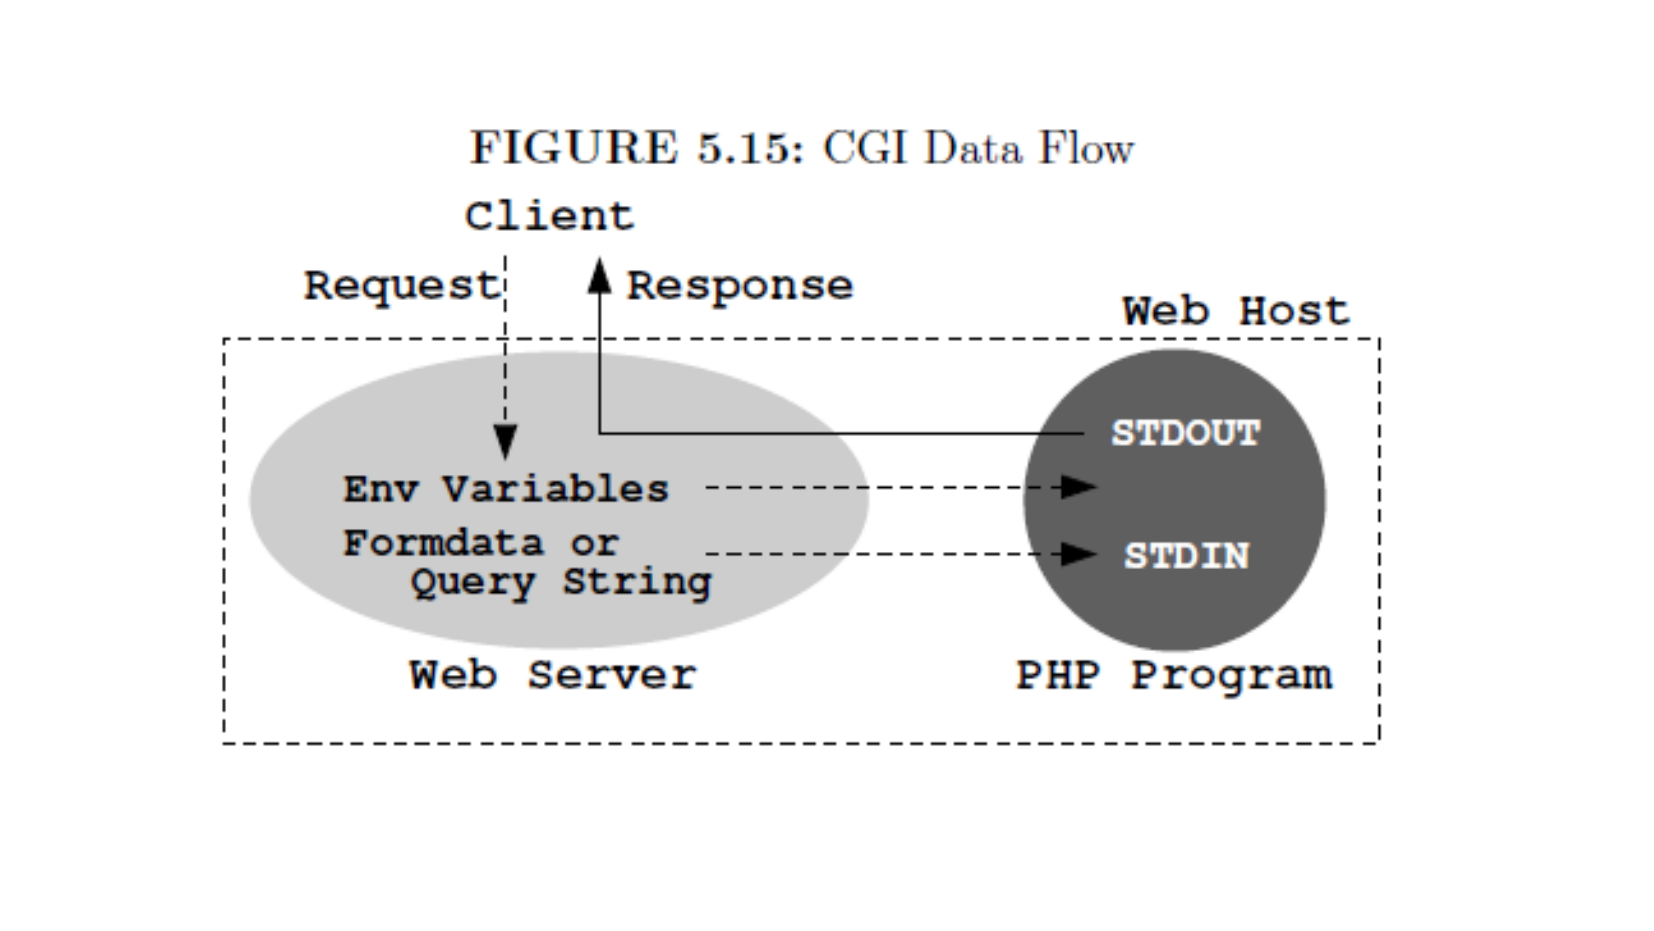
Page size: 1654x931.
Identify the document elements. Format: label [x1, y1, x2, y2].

picture [134, 100, 1494, 815]
